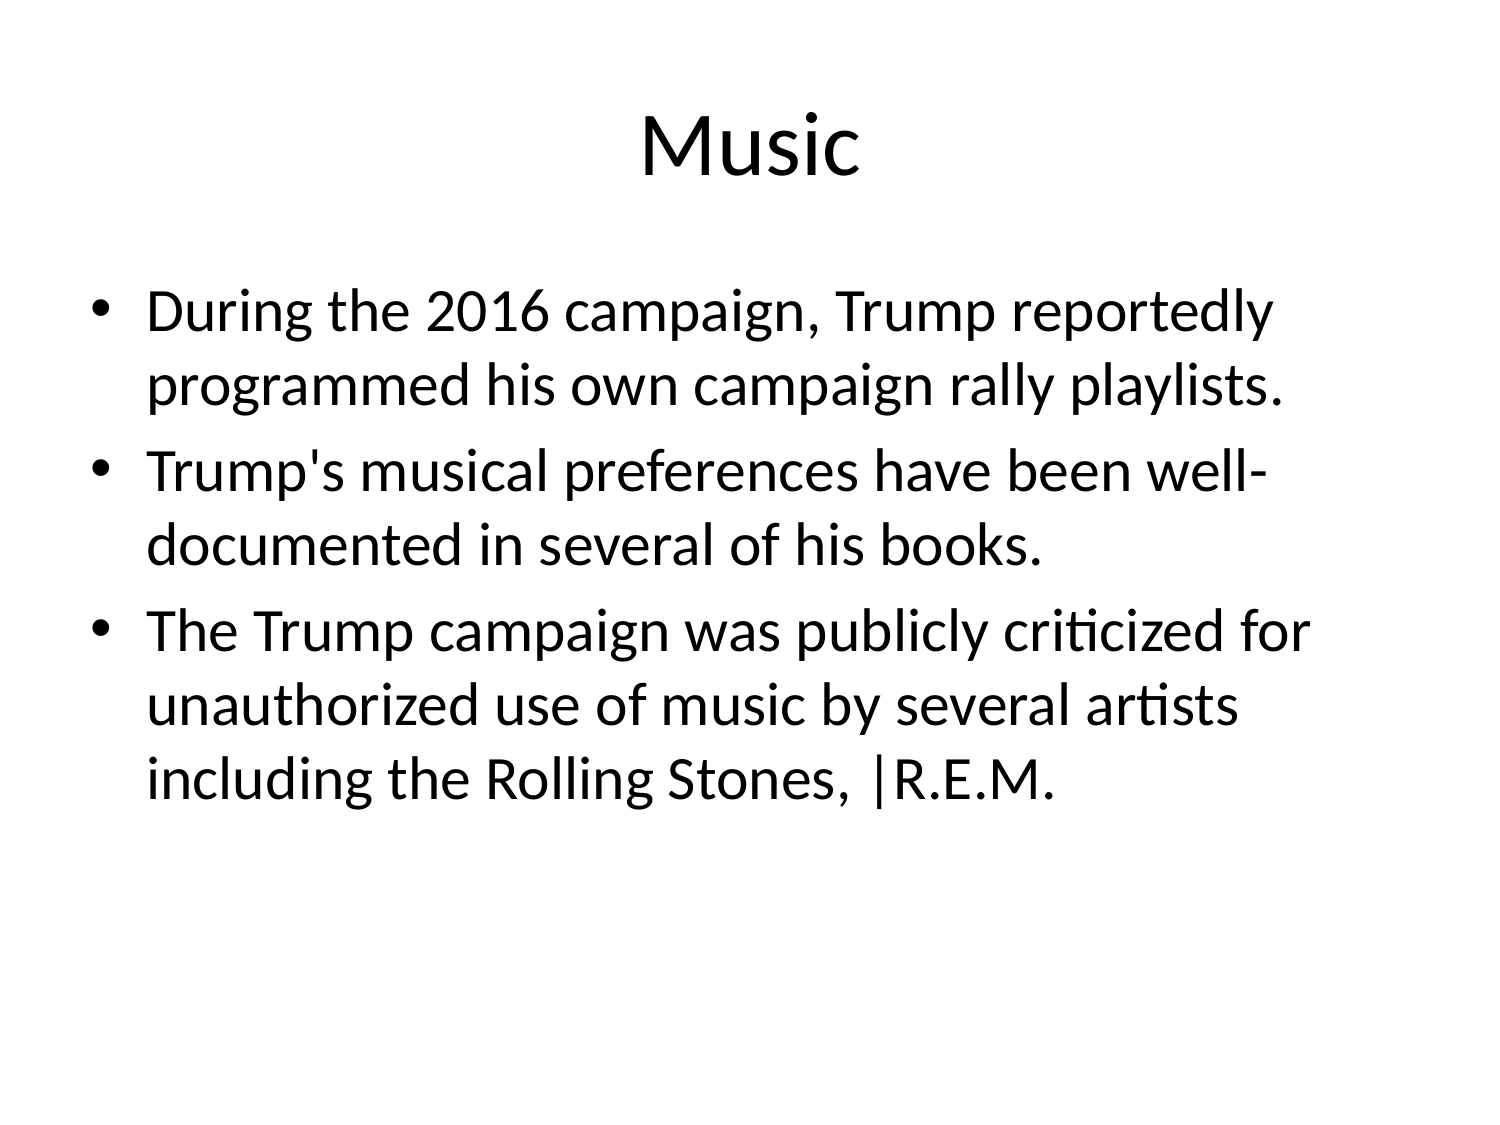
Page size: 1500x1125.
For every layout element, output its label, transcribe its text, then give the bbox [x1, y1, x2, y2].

list During the 2016 campaign, Trump reportedly programmed his own campaign rally playlists. Trump's musical preferences have been well-documented in several of his books. The Trump campaign was publicly criticized for unauthorized use of music by several artists including the Rolling Stones, |R.E.M. [75, 262, 1425, 1005]
title Music [75, 45, 1425, 233]
